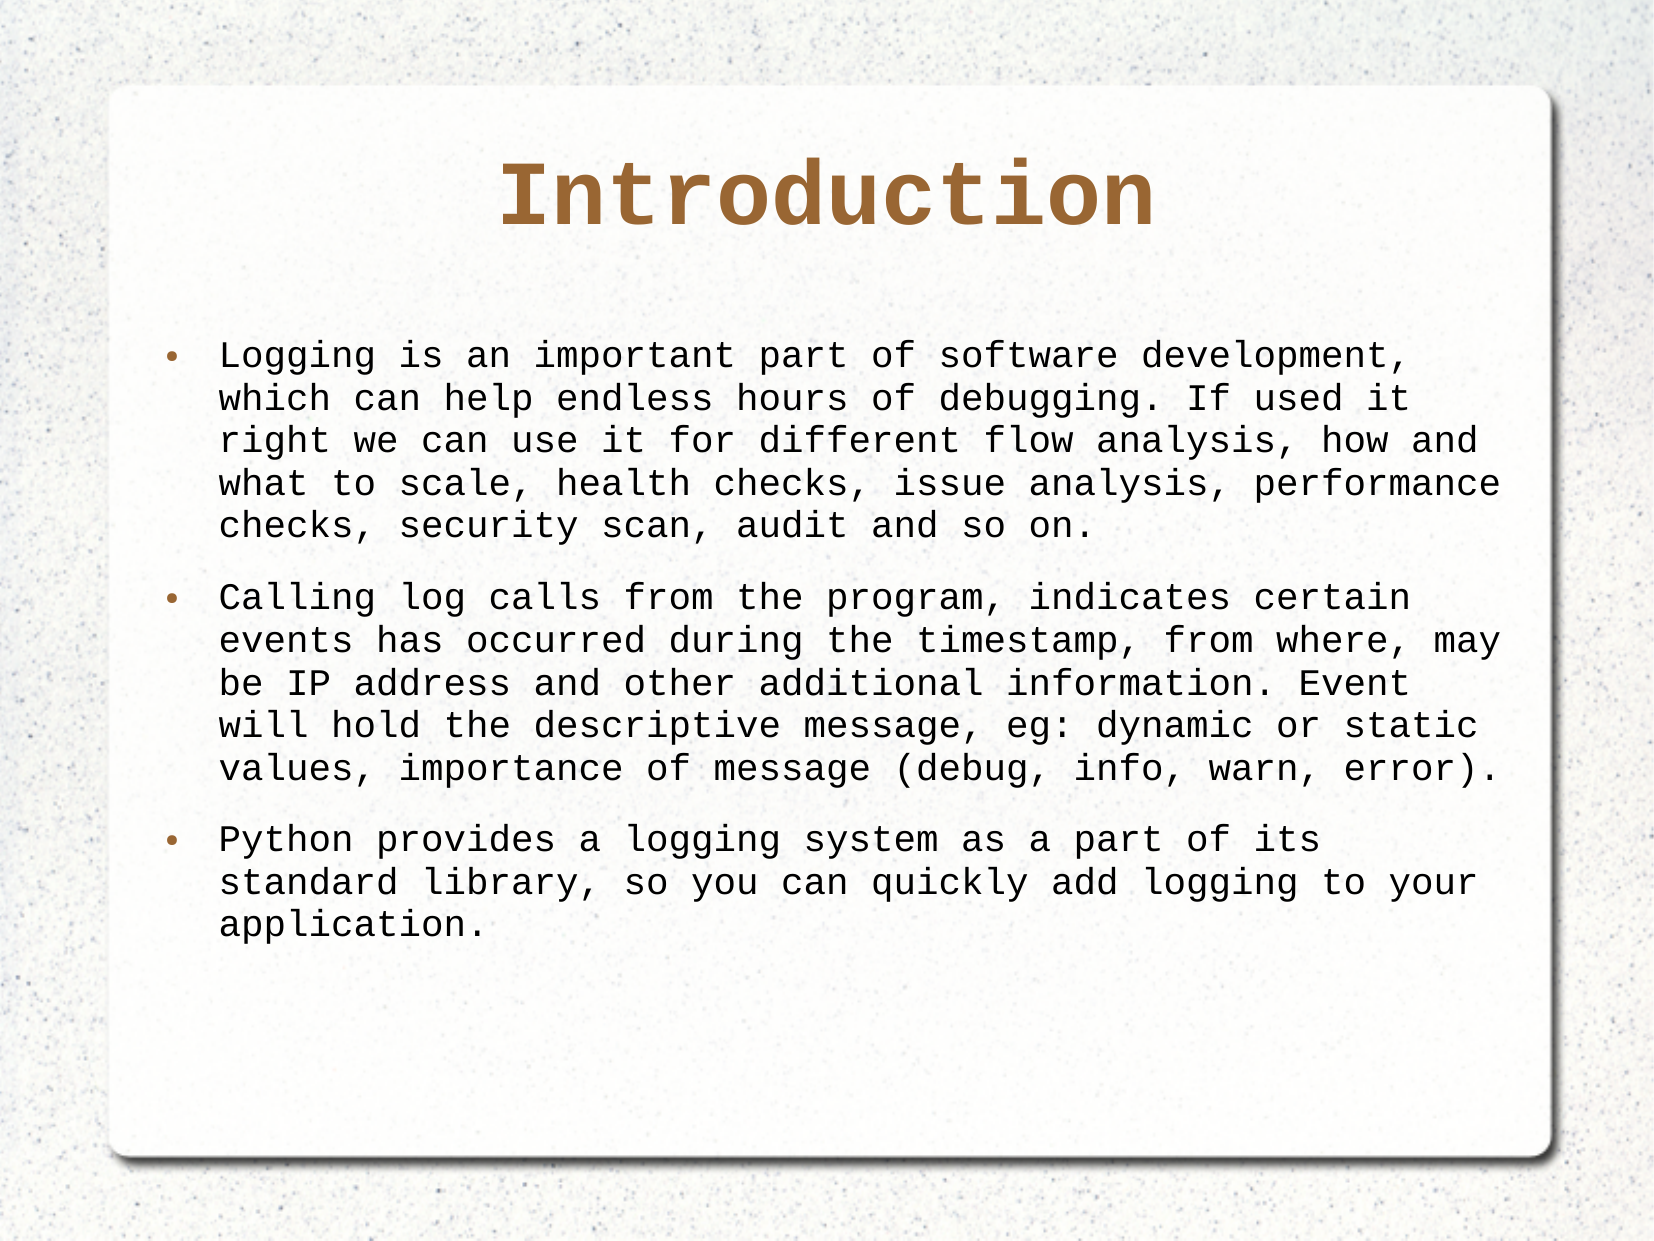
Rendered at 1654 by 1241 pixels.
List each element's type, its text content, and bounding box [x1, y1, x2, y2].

title Introduction [118, 96, 1536, 304]
picture [0, 0, 1654, 1241]
list Logging is an important part of software development, which can help endless hours of debugging. If used it right we can use it for different flow analysis, how and what to scale, health checks, issue analysis, performance checks, security scan, audit and so on. Calling log calls from the program, indicates certain events has occurred during the timestamp, from where, may be IP address and other additional information. Event will hold the descriptive message, eg: dynamic or static values, importance of message (debug, info, warn, error). Python provides a logging system as a part of its standard library, so you can quickly add logging to your application. [147, 336, 1506, 987]
